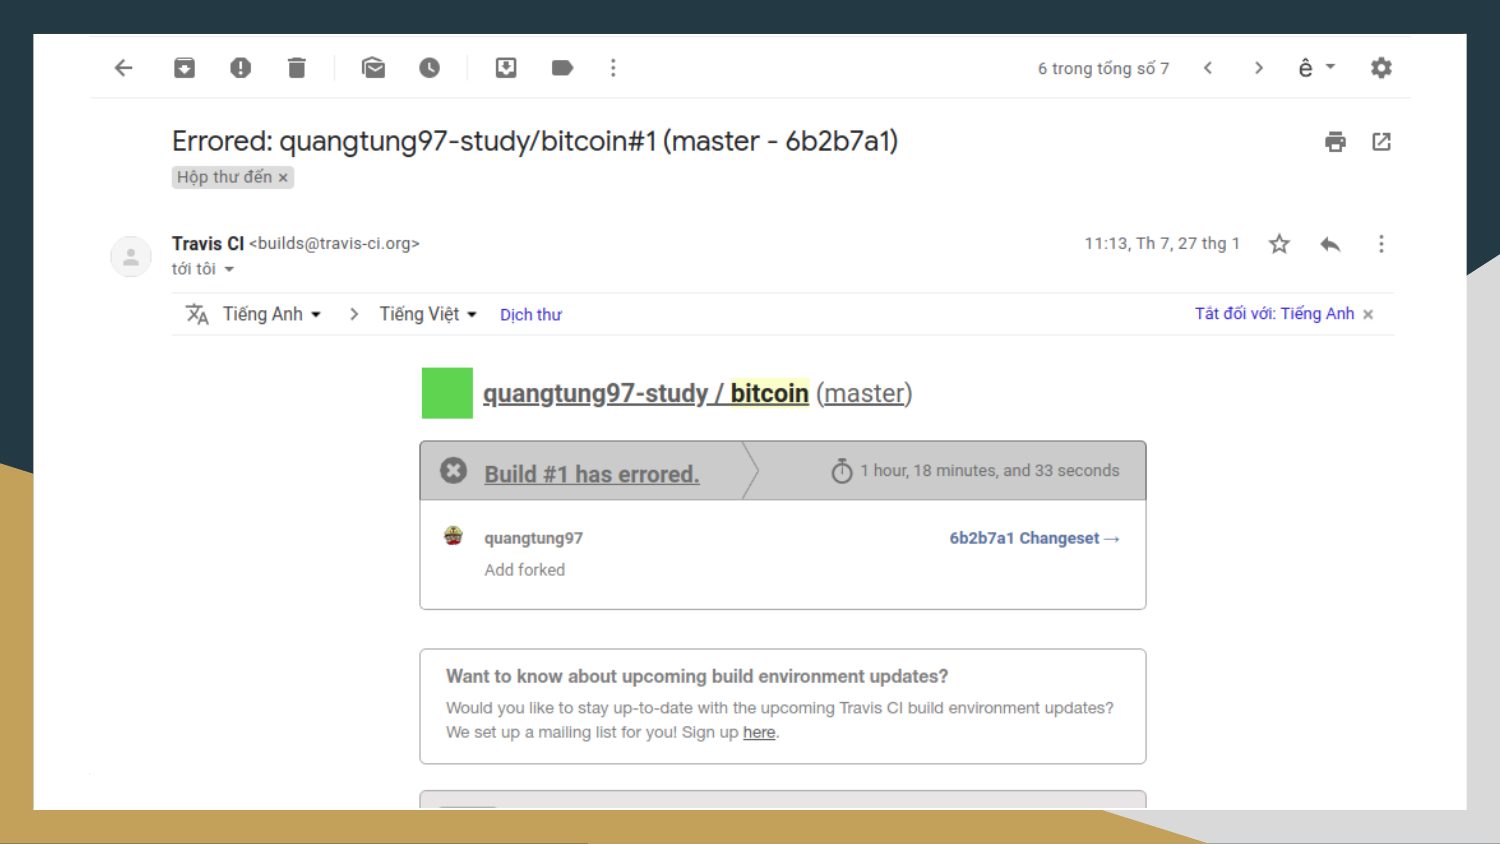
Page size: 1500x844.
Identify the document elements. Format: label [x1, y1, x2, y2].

picture [89, 36, 1411, 808]
